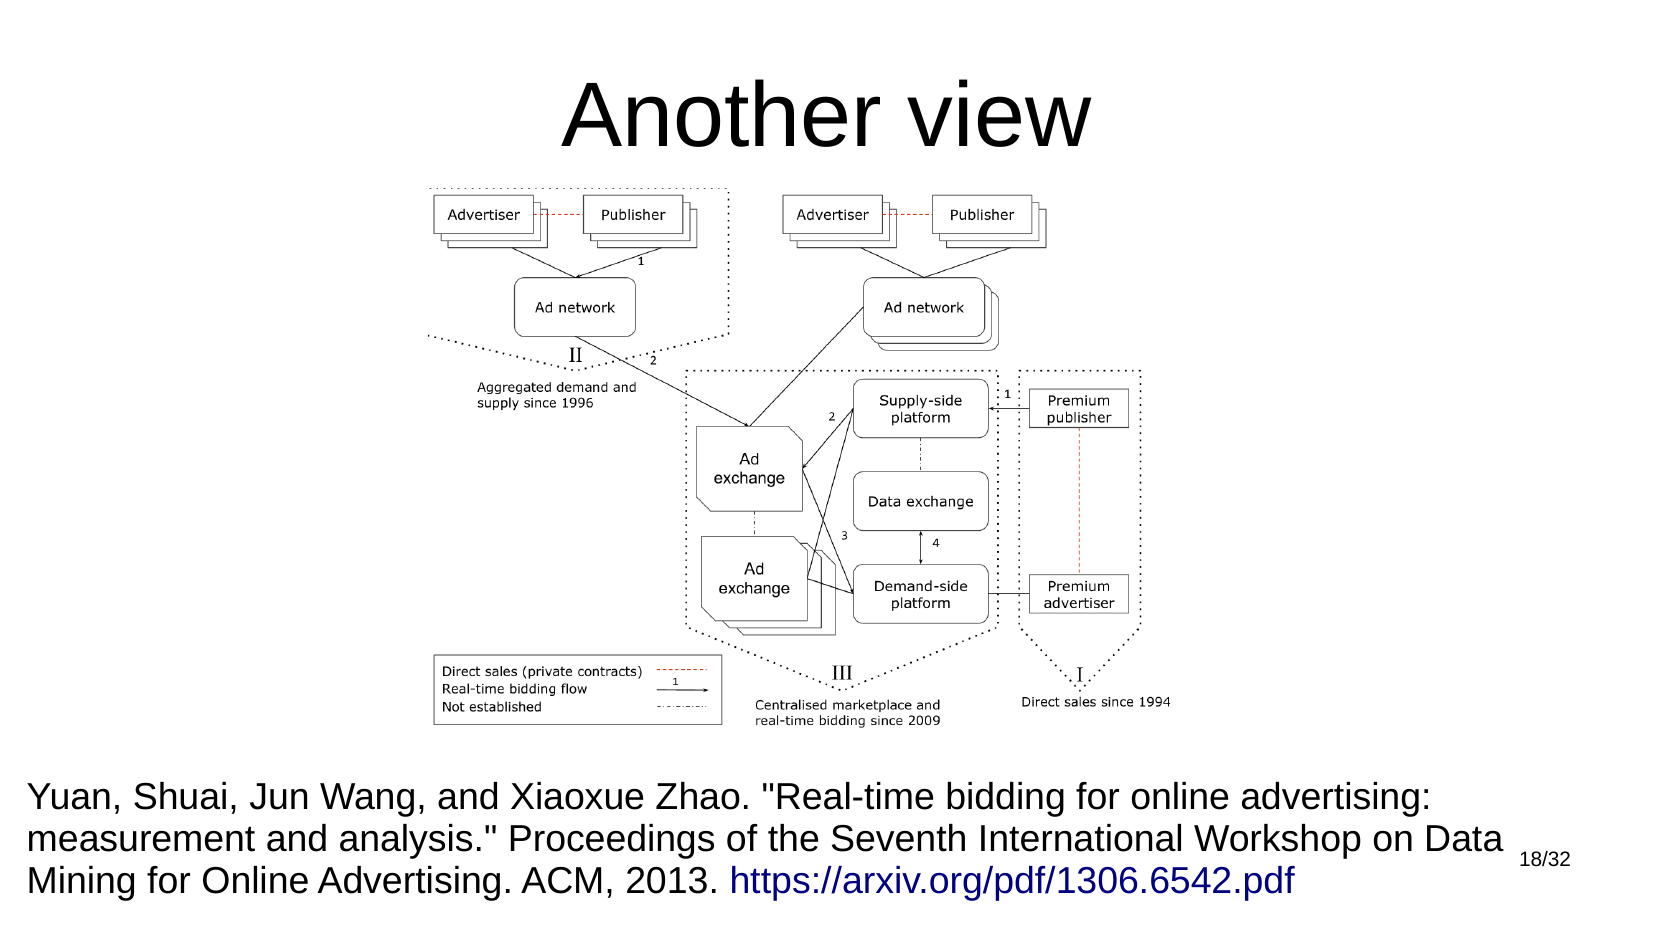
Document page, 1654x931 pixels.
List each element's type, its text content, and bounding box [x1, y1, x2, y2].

picture [428, 169, 1226, 761]
title Another view [82, 37, 1571, 193]
text_box Yuan, Shuai, Jun Wang, and Xiaoxue Zhao. "Real-time bidding for online advertising: measurement and analysis." Proceedings of the Seventh International Workshop on Data Mining for Online Advertising. ACM, 2013. https://arxiv.org/pdf/1306.6542.pdf [11, 767, 1524, 931]
